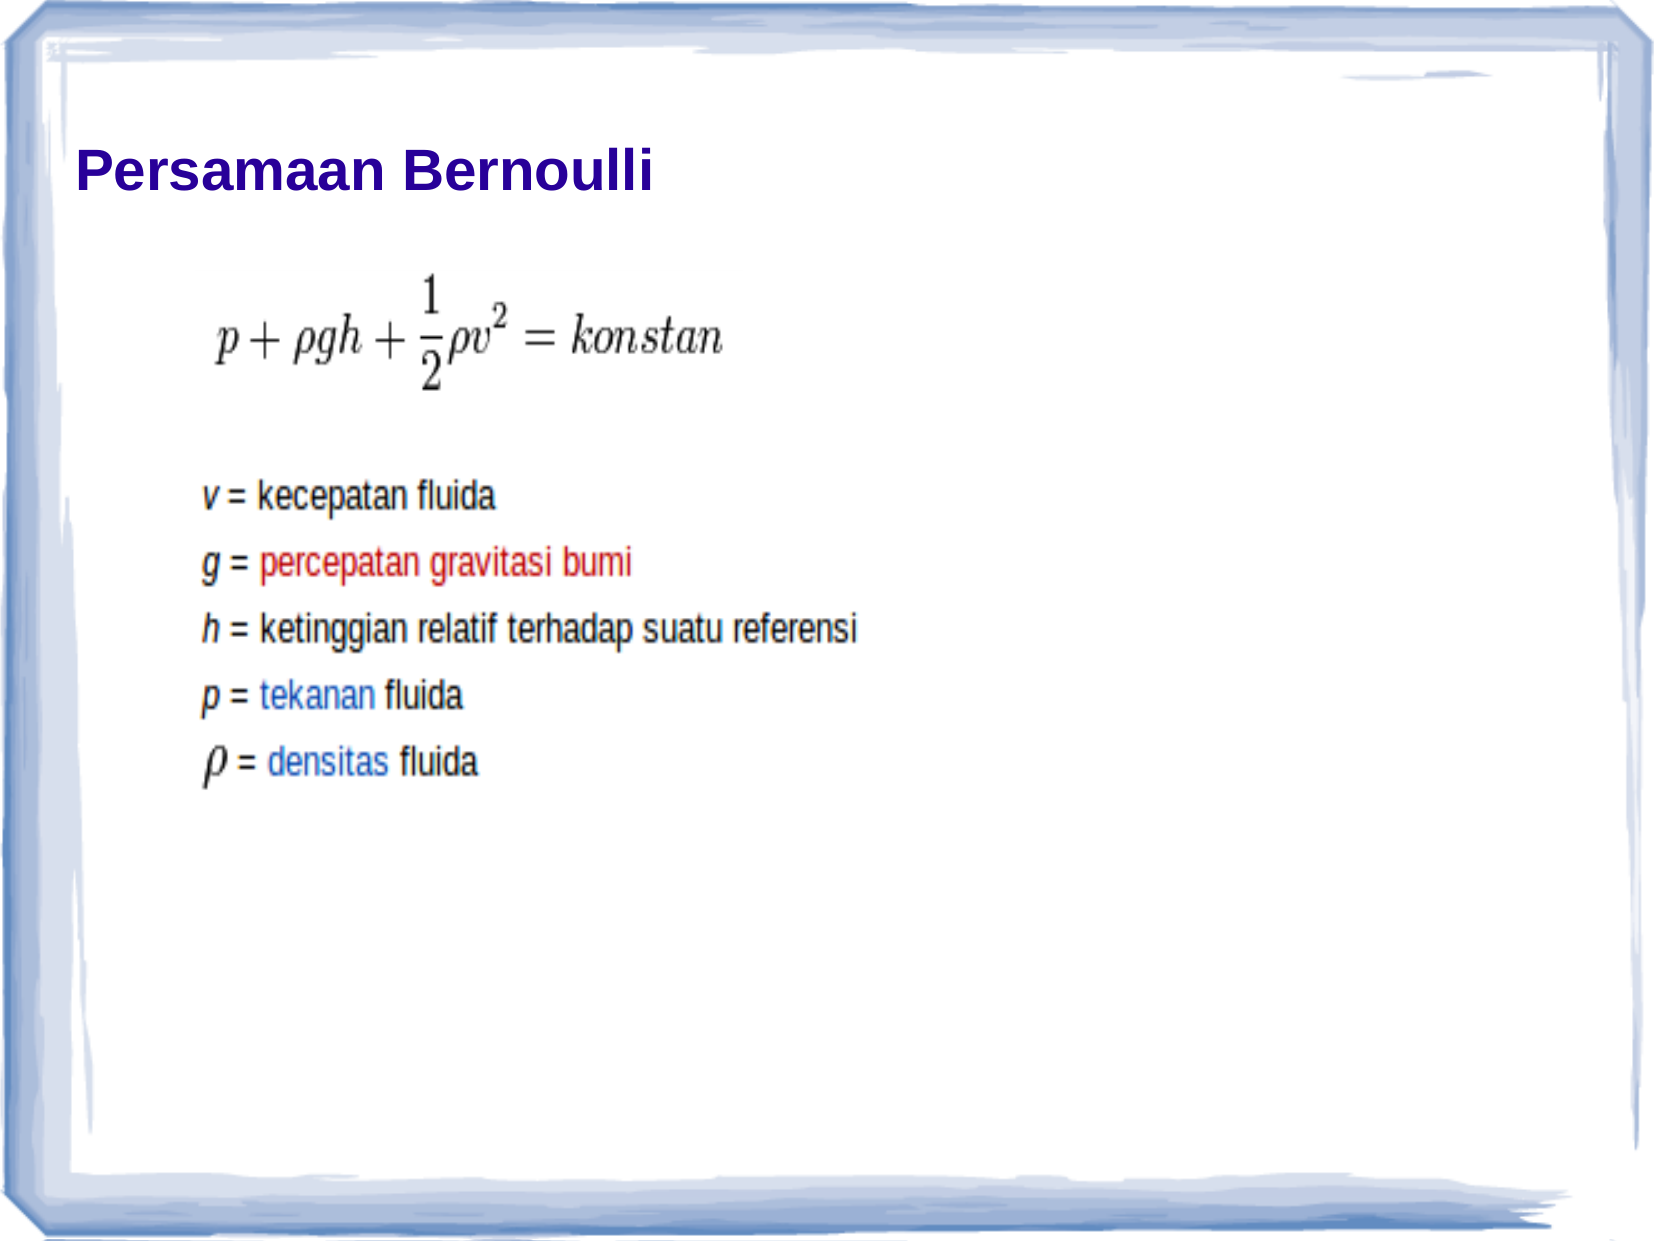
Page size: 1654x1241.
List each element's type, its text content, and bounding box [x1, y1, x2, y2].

picture [0, 0, 1654, 1241]
title Persamaan Bernoulli [75, 120, 736, 221]
